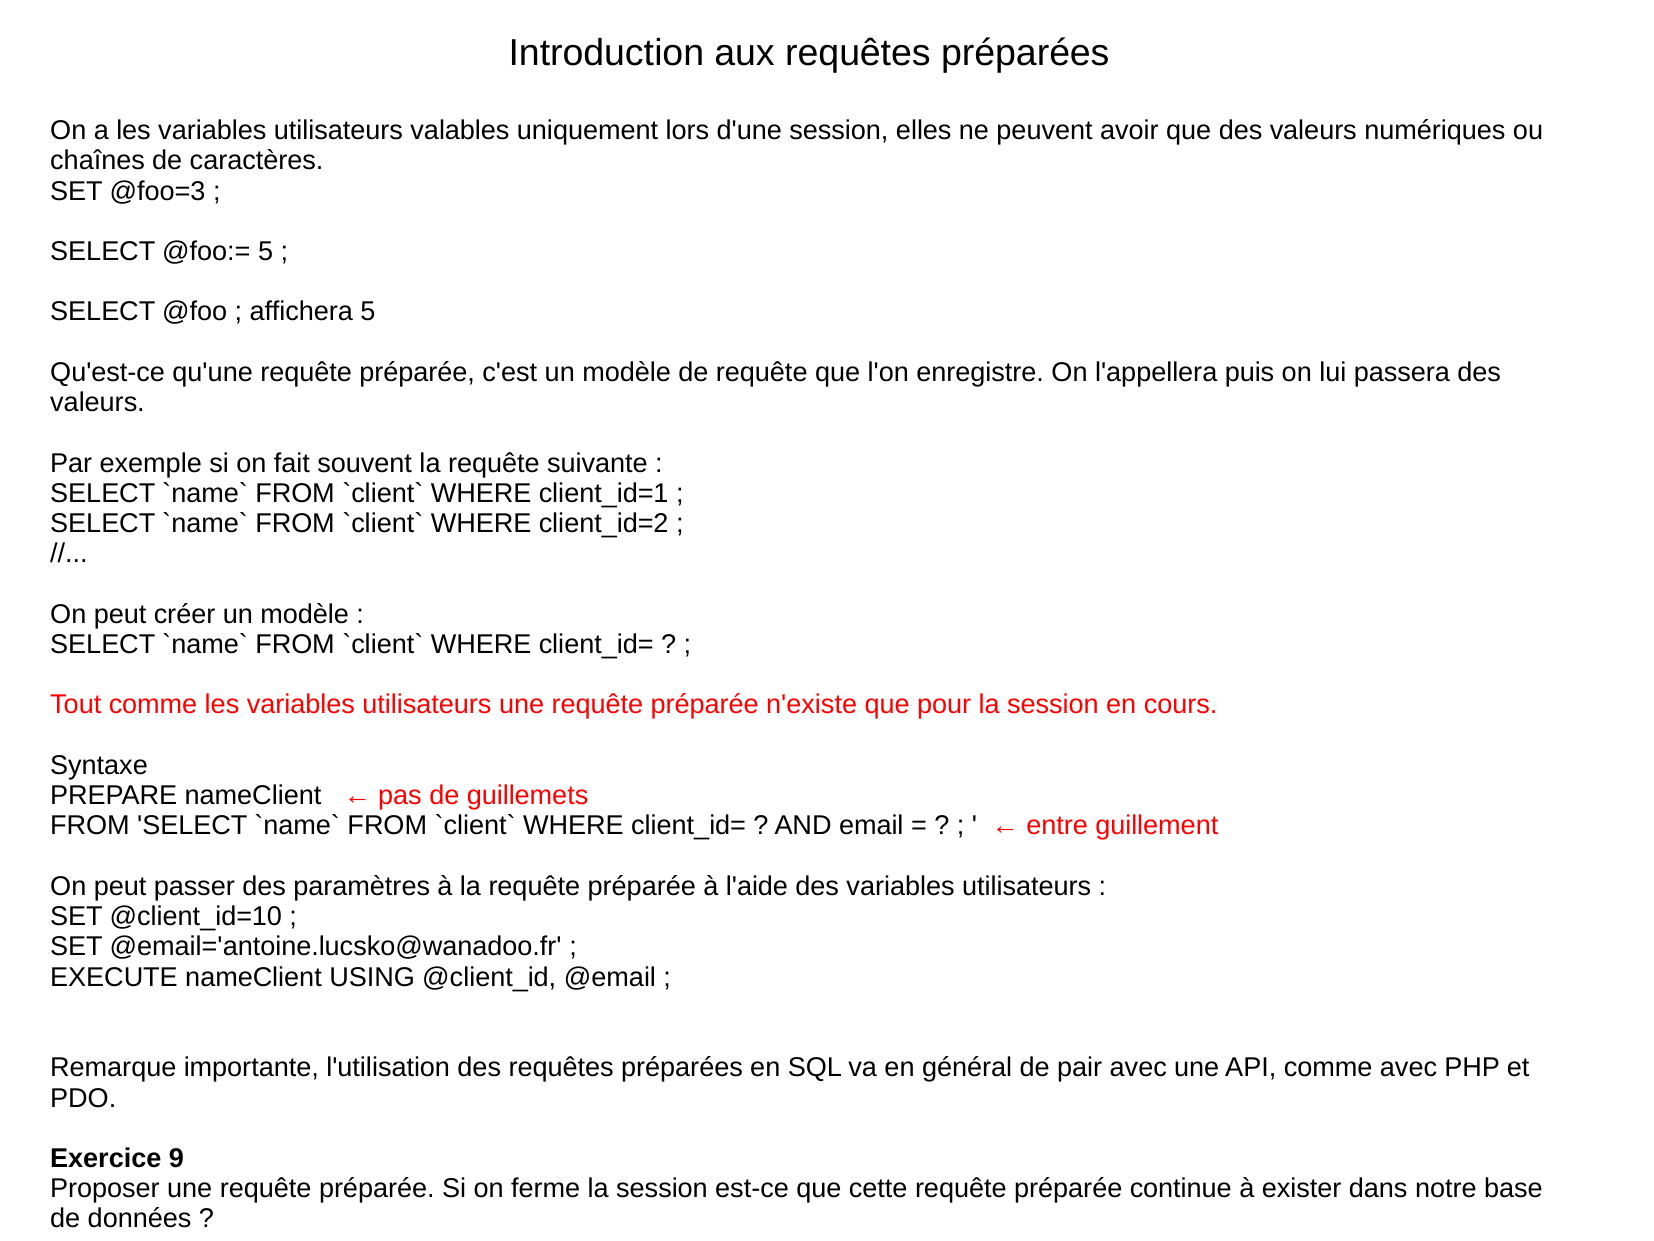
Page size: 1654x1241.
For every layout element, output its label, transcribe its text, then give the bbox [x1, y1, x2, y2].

text_box Introduction aux requêtes préparées On a les variables utilisateurs valables uniquement lors d'une session, elles ne peuvent avoir que des valeurs numériques ou chaînes de caractères. SET @foo=3 ; SELECT @foo:= 5 ; SELECT @foo ; affichera 5 Qu'est-ce qu'une requête préparée, c'est un modèle de requête que l'on enregistre. On l'appellera puis on lui passera des valeurs. Par exemple si on fait souvent la requête suivante : SELECT `name` FROM `client` WHERE client_id=1 ; SELECT `name` FROM `client` WHERE client_id=2 ; //... On peut créer un modèle : SELECT `name` FROM `client` WHERE client_id= ? ; Tout comme les variables utilisateurs une requête préparée n'existe que pour la session en cours. Syntaxe PREPARE nameClient ← pas de guillemets FROM 'SELECT `name` FROM `client` WHERE client_id= ? AND email = ? ; ' ← entre guillement On peut passer des paramètres à la requête préparée à l'aide des variables utilisateurs : SET @client_id=10 ; SET @email='antoine.lucsko@wanadoo.fr' ; EXECUTE nameClient USING @client_id, @email ; Remarque importante, l'utilisation des requêtes préparées en SQL va en général de pair avec une API, comme avec PHP et PDO. Exercice 9 Proposer une requête préparée. Si on ferme la session est-ce que cette requête préparée continue à exister dans notre base de données ? [35, 23, 1583, 1241]
